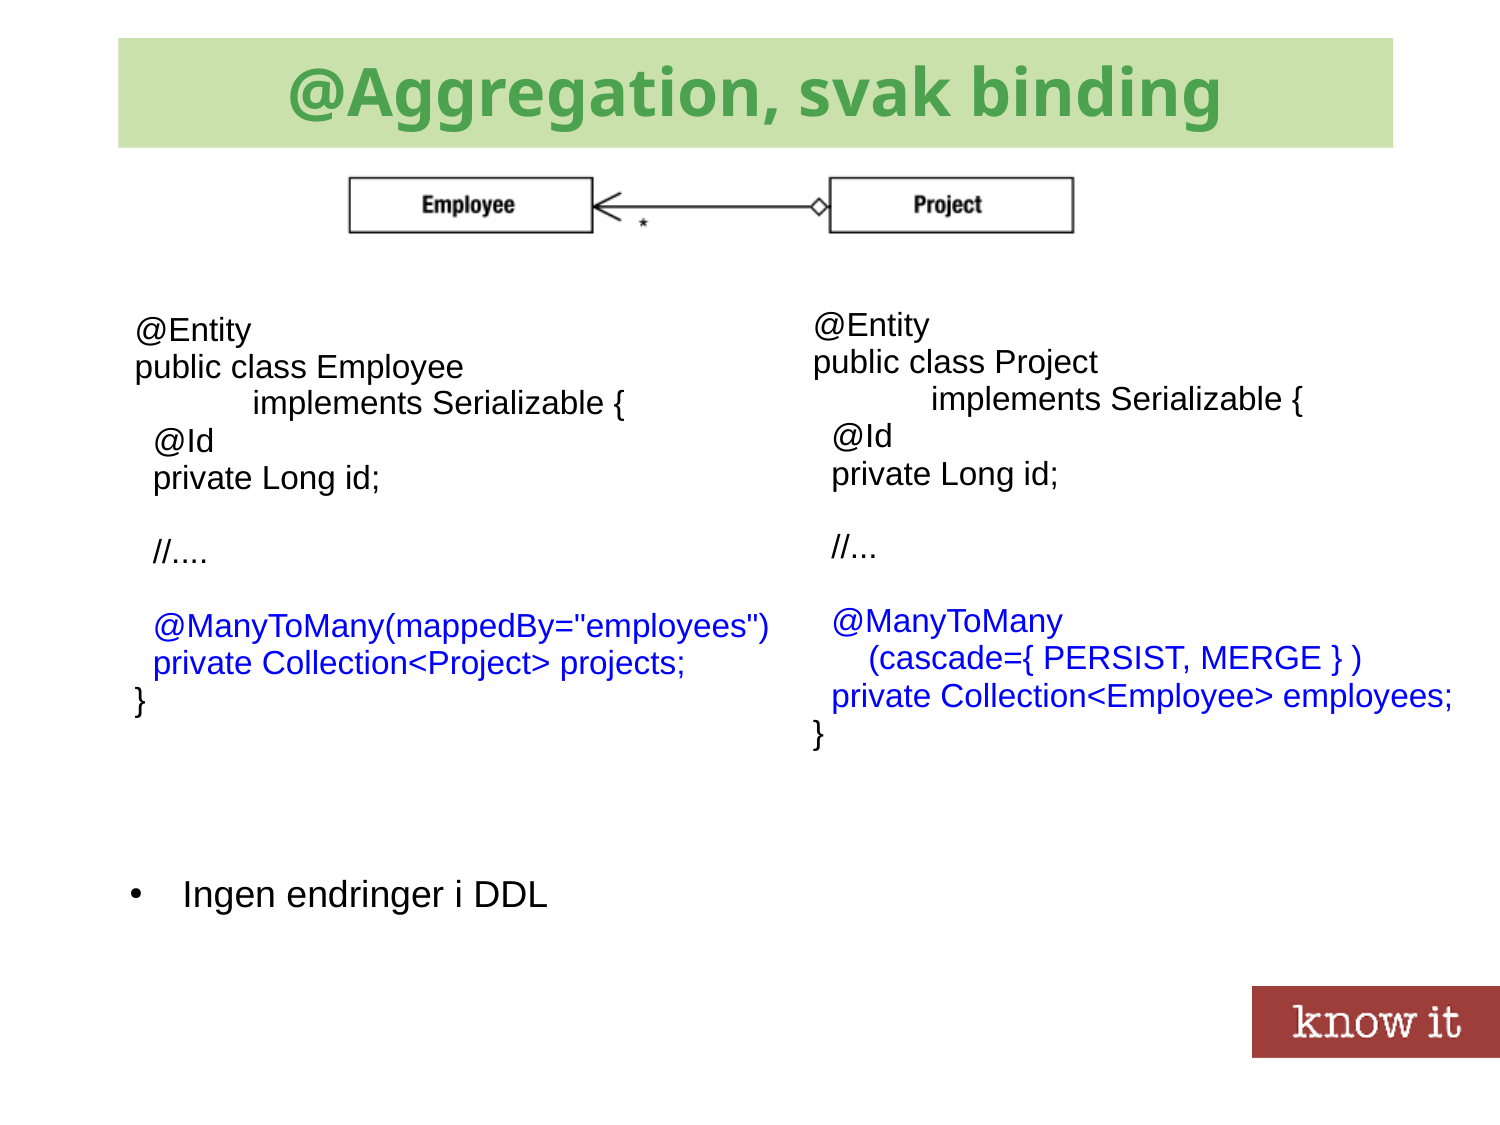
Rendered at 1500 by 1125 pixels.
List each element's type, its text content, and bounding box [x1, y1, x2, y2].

list Ingen endringer i DDL [111, 873, 1371, 944]
text_box @Aggregation, svak binding [118, 38, 1394, 148]
picture [340, 168, 1081, 240]
picture [1252, 986, 1500, 1058]
text_box @Entity public class Project implements Serializable { @Id private Long id; //... @ManyToMany (cascade={ PERSIST, MERGE } ) private Collection<Employee> employees; } [798, 299, 1500, 799]
text_box @Entity public class Employee implements Serializable { @Id private Long id; //.... @ManyToMany(mappedBy="employees") private Collection<Project> projects; } [119, 303, 793, 729]
